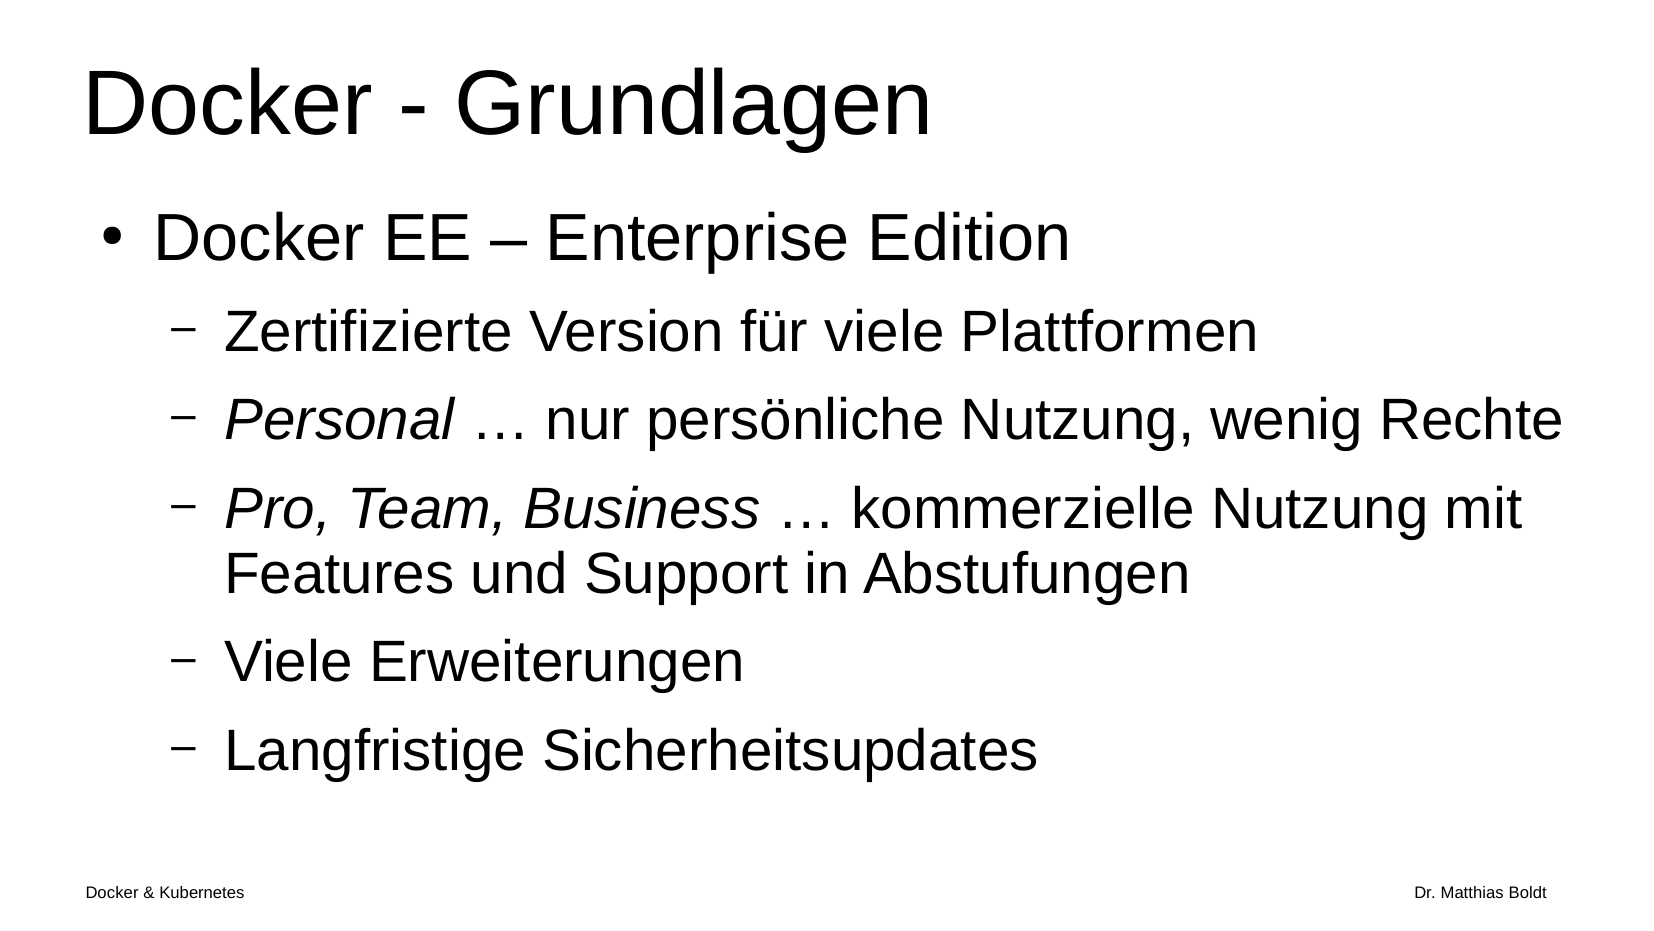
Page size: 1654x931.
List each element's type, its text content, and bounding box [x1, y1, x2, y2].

title Docker - Grundlagen [82, 25, 1571, 181]
text_box Docker & Kubernetes Dr. Matthias Boldt [70, 875, 1563, 910]
list Docker EE – Enterprise Edition Zertifizierte Version für viele Plattformen Personal … nur persönliche Nutzung, wenig Rechte Pro, Team, Business … kommerzielle Nutzung mit Features und Support in Abstufungen Viele Erweiterungen Langfristige Sicherheitsupdates [82, 199, 1571, 845]
